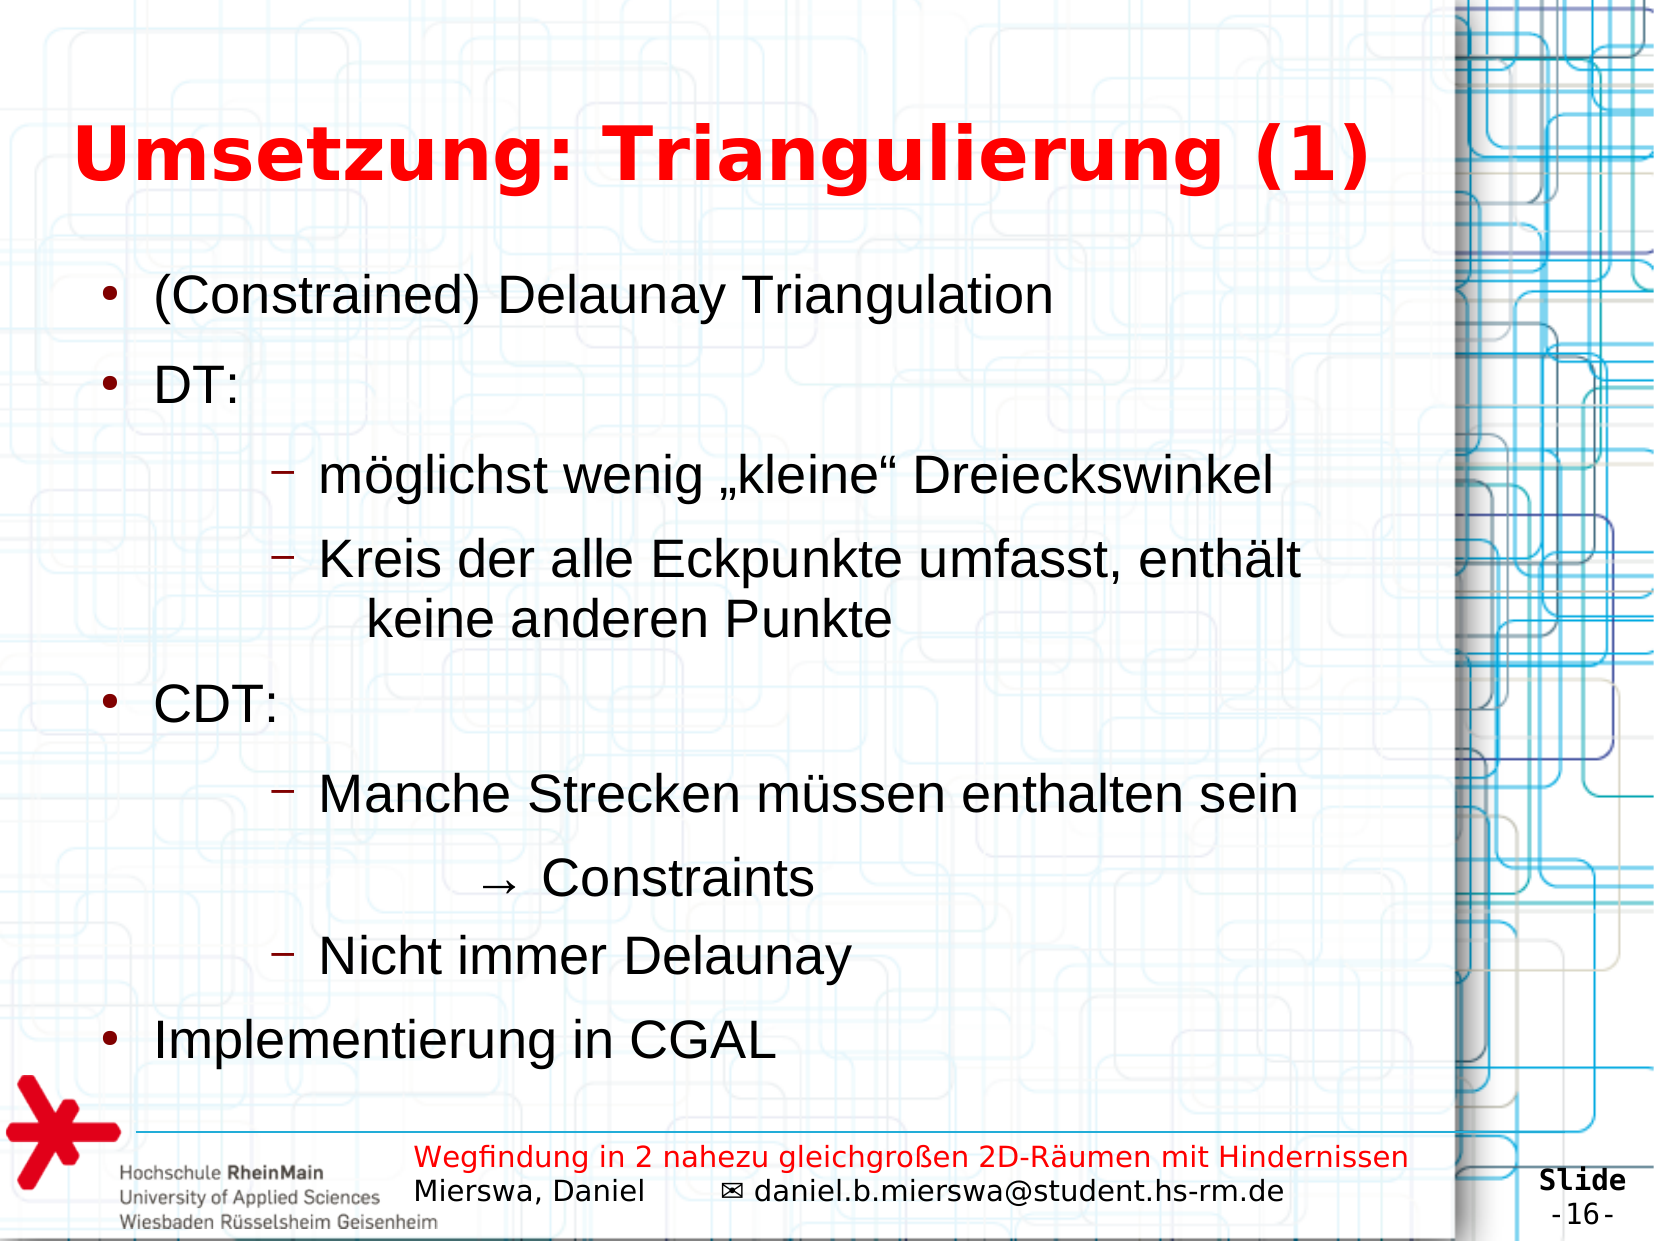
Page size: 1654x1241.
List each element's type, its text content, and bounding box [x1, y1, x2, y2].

picture [0, 0, 1654, 1241]
list (Constrained) Delaunay Triangulation DT: möglichst wenig „kleine“ Dreieckswinkel Kreis der alle Eckpunkte umfasst, enthält keine anderen Punkte CDT: Manche Strecken müssen enthalten sein → Constraints Nicht immer Delaunay Implementierung in CGAL [82, 264, 1418, 1078]
title Umsetzung: Triangulierung (1) [29, 70, 1418, 239]
